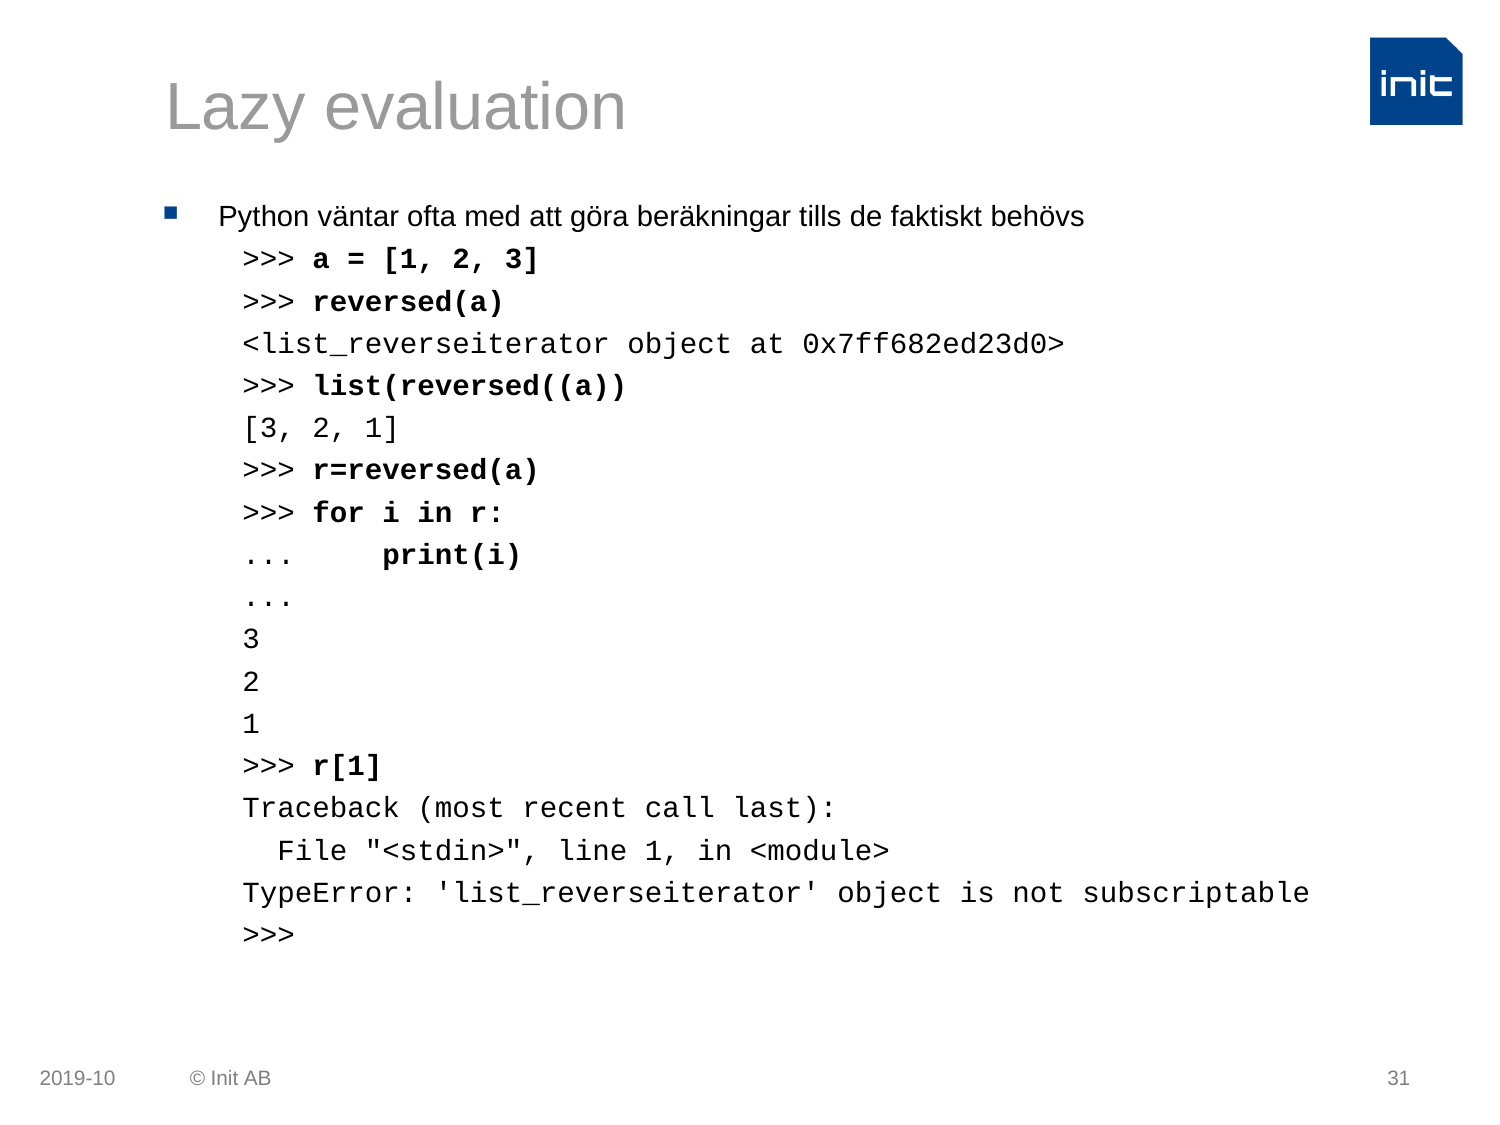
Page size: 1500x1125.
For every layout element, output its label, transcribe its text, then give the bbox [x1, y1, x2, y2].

text_box Python väntar ofta med att göra beräkningar tills de faktiskt behövs >>> a = [1, 2, 3] >>> reversed(a) <list_reverseiterator object at 0x7ff682ed23d0> >>> list(reversed((a)) [3, 2, 1] >>> r=reversed(a) >>> for i in r: ... print(i) ... 3 2 1 >>> r[1] Traceback (most recent call last): File "<stdin>", line 1, in <module> TypeError: 'list_reverseiterator' object is not subscriptable >>> [150, 189, 1351, 1001]
text_box <nummer> [1350, 1037, 1426, 1098]
picture [1370, 37, 1463, 125]
text_box 2019-10 [24, 1037, 151, 1098]
text_box © Init AB [174, 1037, 1326, 1098]
text_box Lazy evaluation [150, 0, 1351, 151]
